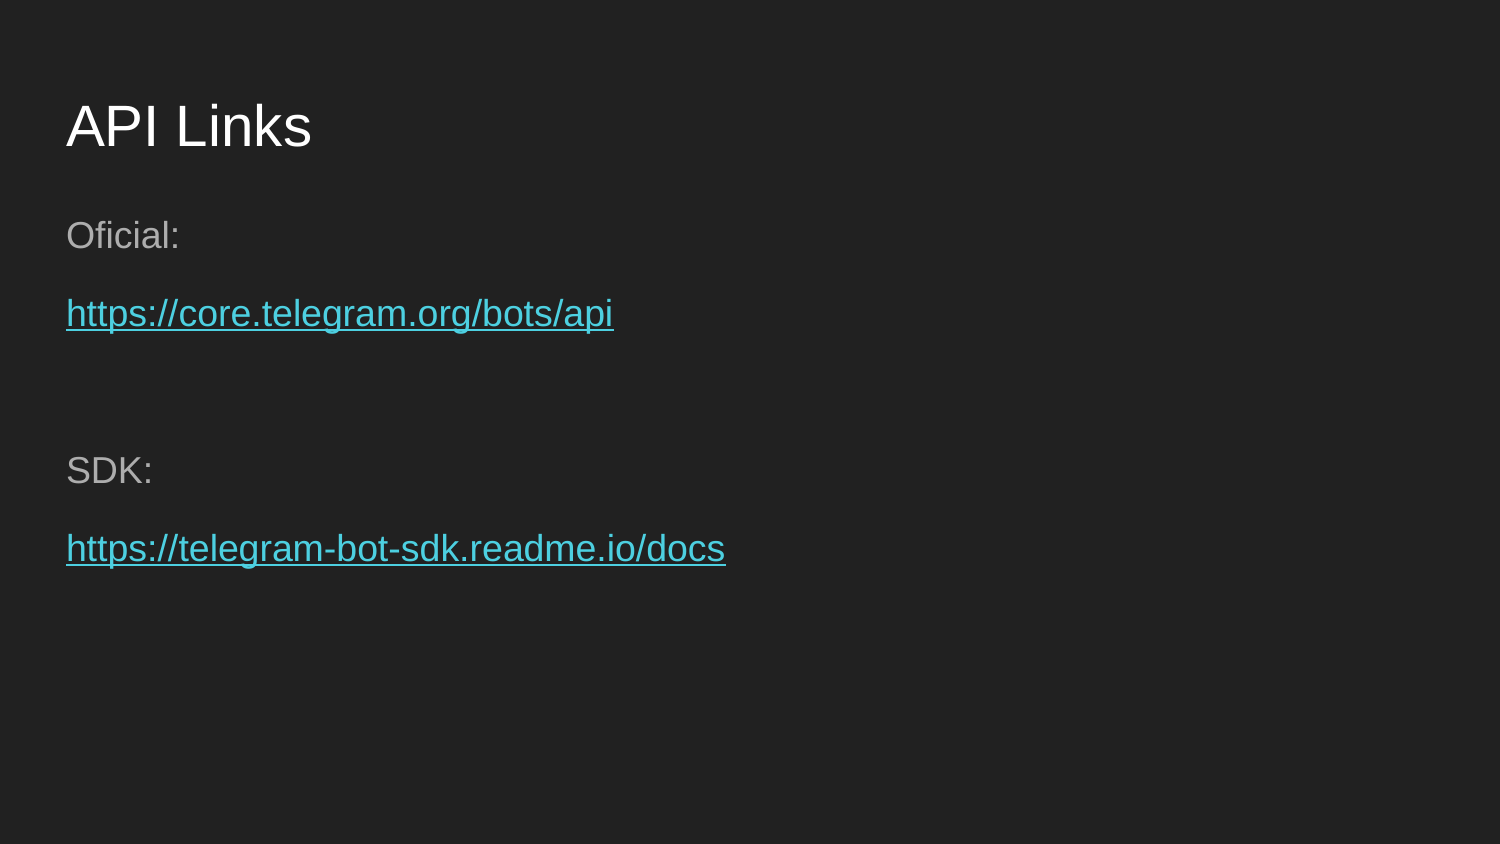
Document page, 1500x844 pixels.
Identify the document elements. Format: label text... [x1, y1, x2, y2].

title API Links [51, 72, 1449, 167]
list Oficial: https://core.telegram.org/bots/api SDK: https://telegram-bot-sdk.readme.io/docs [51, 195, 1449, 757]
